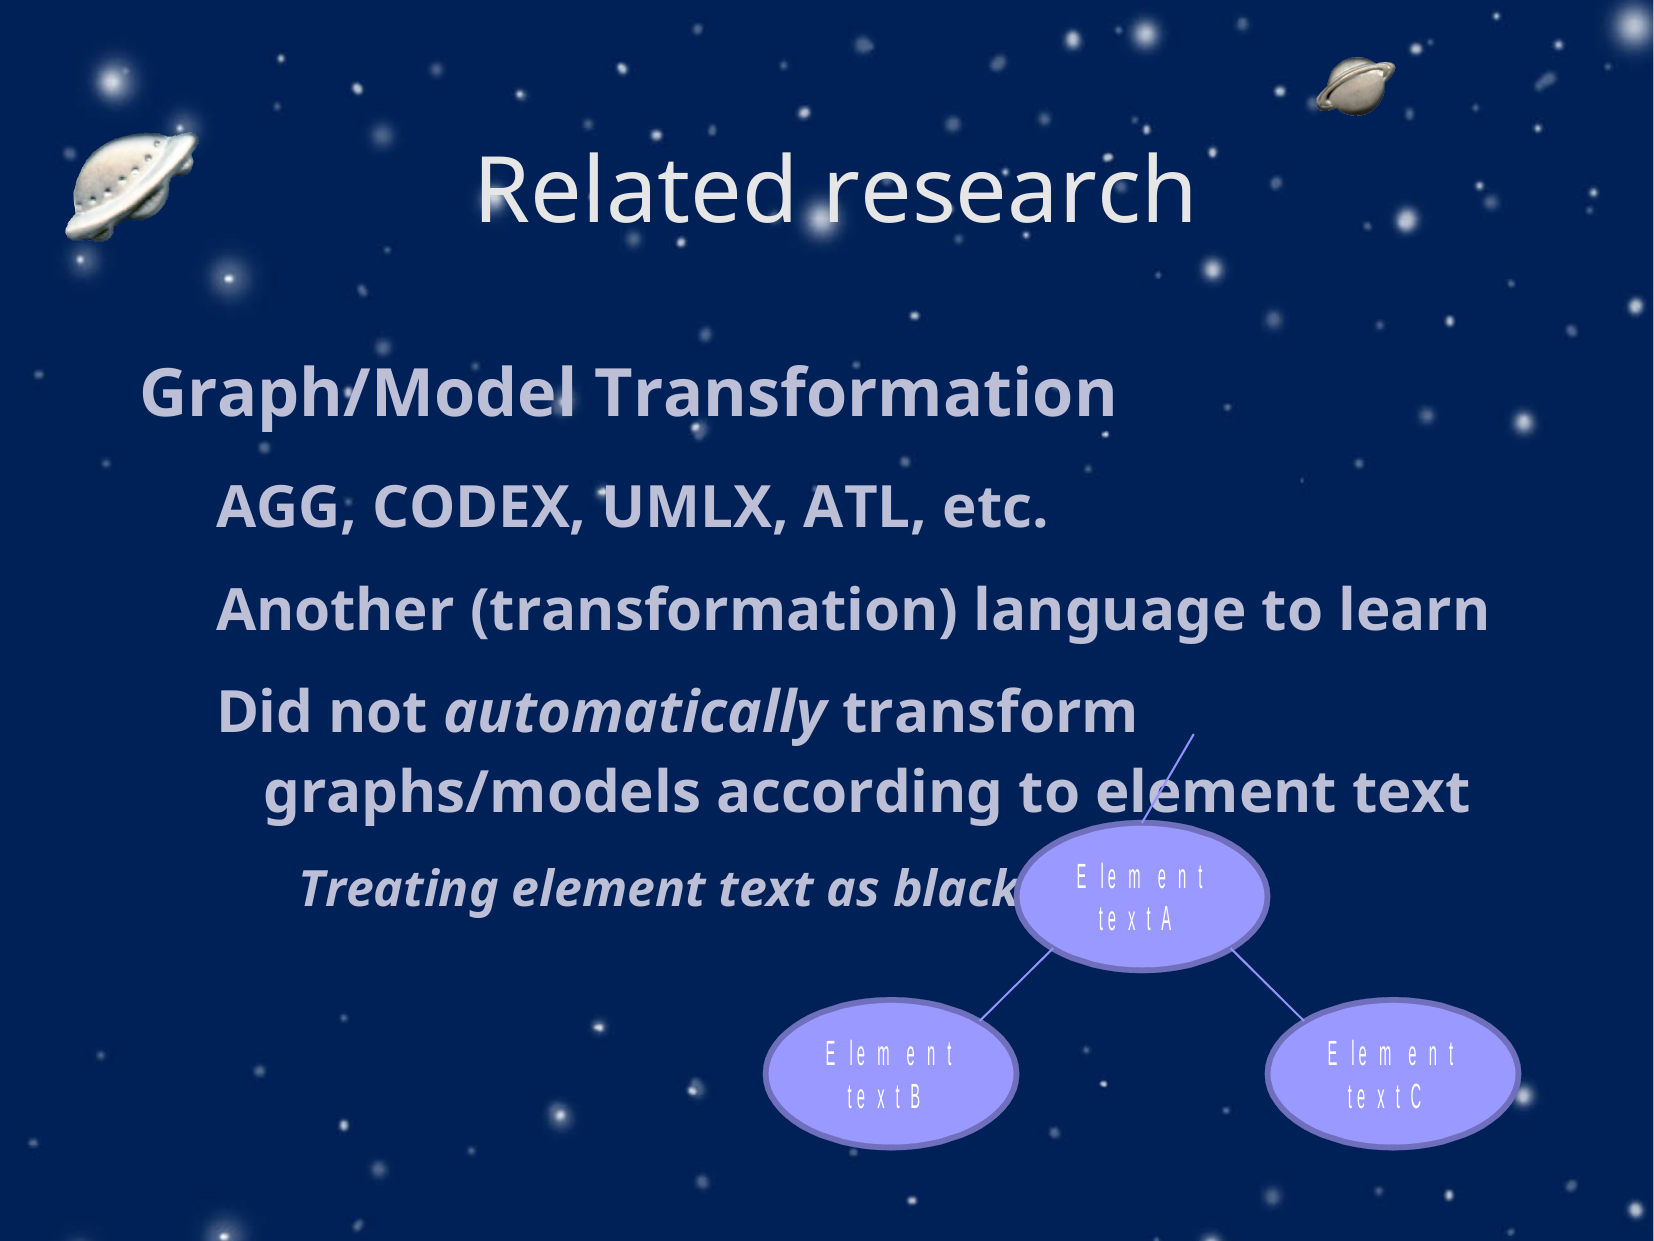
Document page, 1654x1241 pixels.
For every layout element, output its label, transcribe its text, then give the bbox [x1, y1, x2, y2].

title Related research [121, 135, 1534, 239]
picture [0, 0, 1654, 1241]
list Graph/Model Transformation AGG, CODEX, UMLX, ATL, etc. Another (transformation) language to learn Did not automatically transform graphs/models according to element text Treating element text as black box [121, 344, 1534, 1112]
